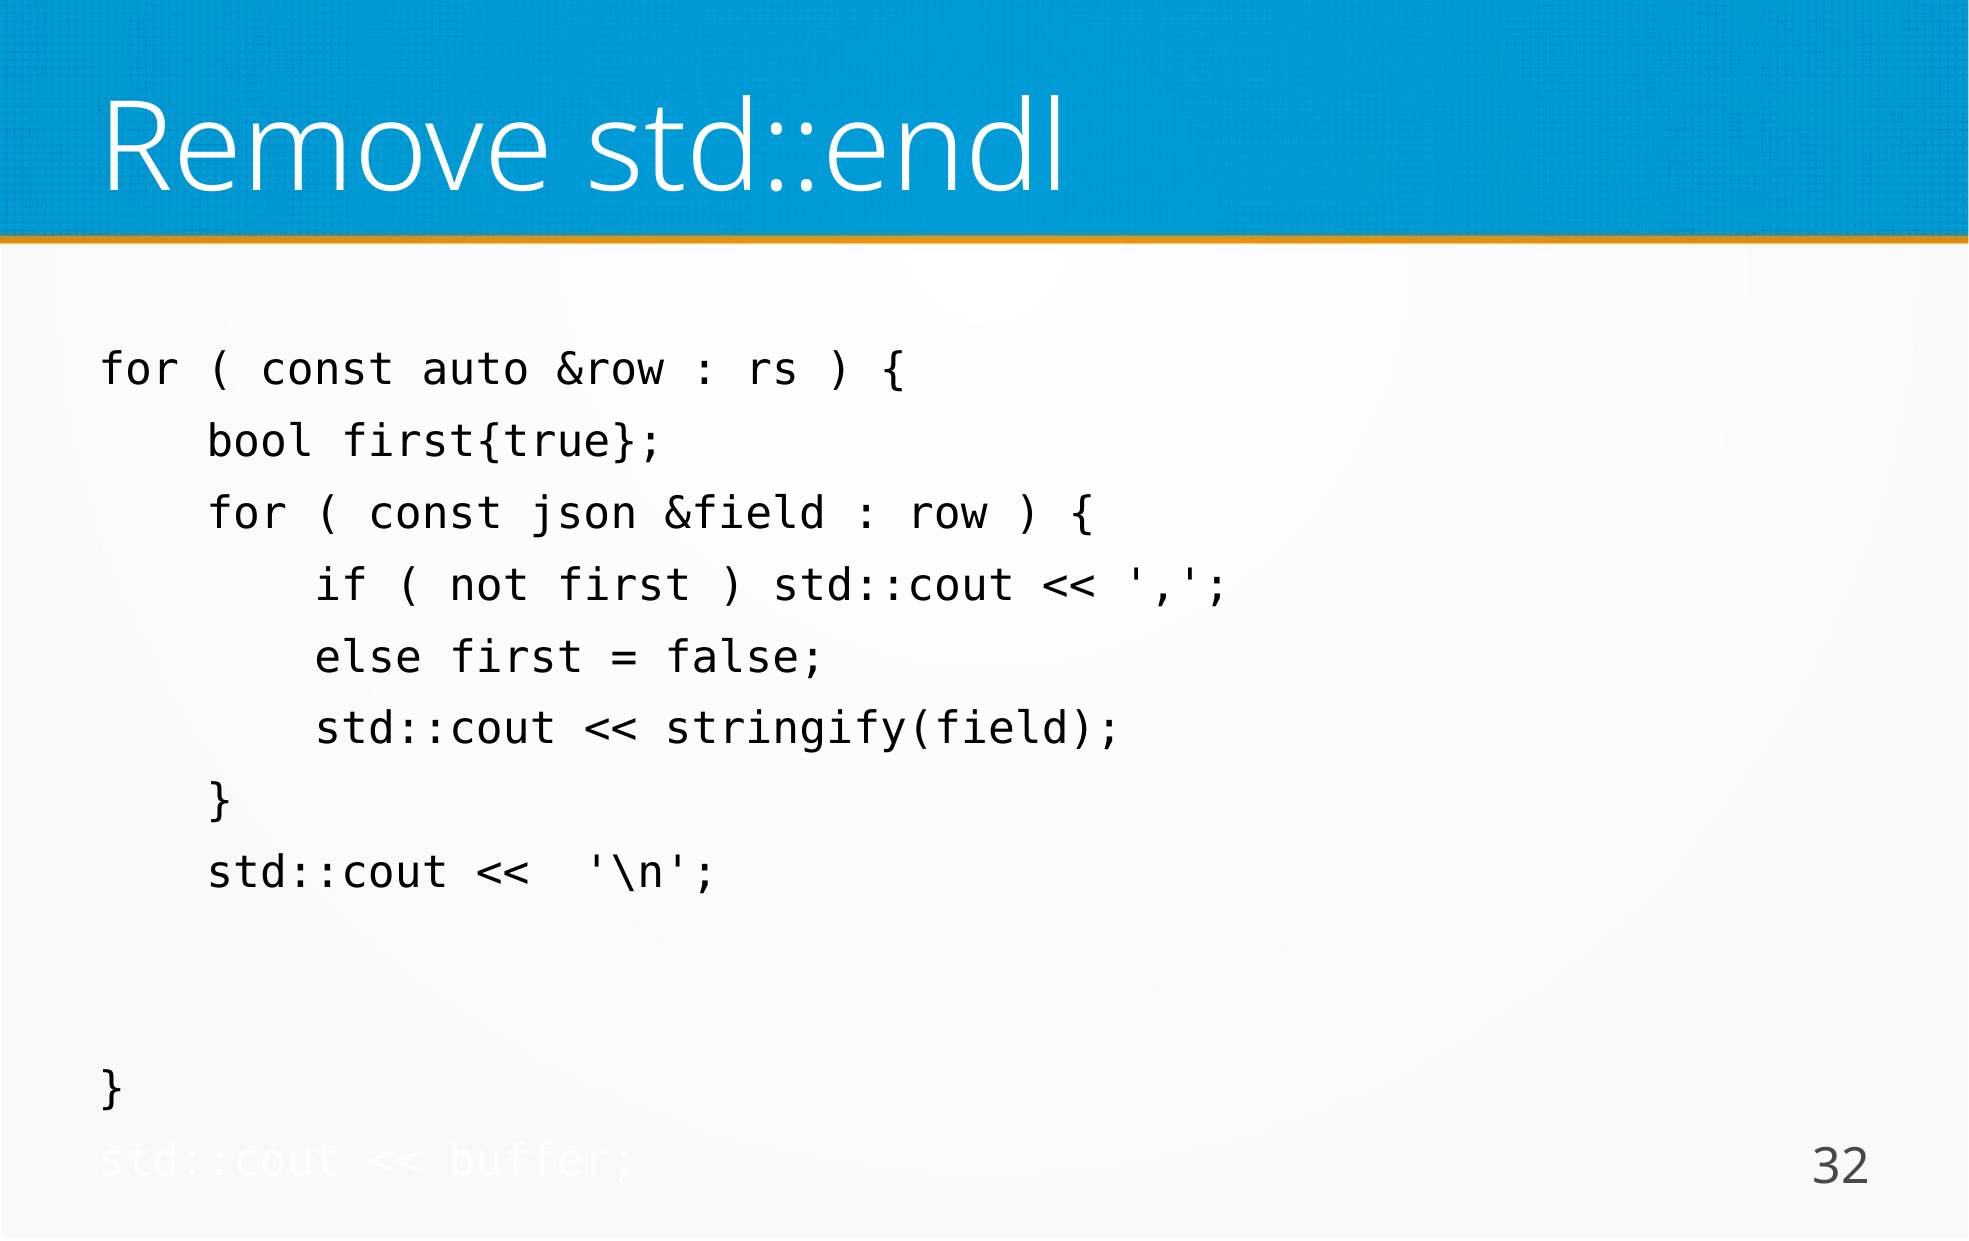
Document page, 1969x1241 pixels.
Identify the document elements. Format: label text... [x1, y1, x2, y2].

picture [0, 233, 1969, 1241]
title Remove std::endl [98, 19, 1870, 227]
list for ( const auto &row : rs ) { bool first{true}; for ( const json &field : row ) { if ( not first ) std::cout << ','; else first = false; std::cout << stringify(field); } std::cout << '\n'; } std::cout << buffer; [98, 271, 1861, 1193]
